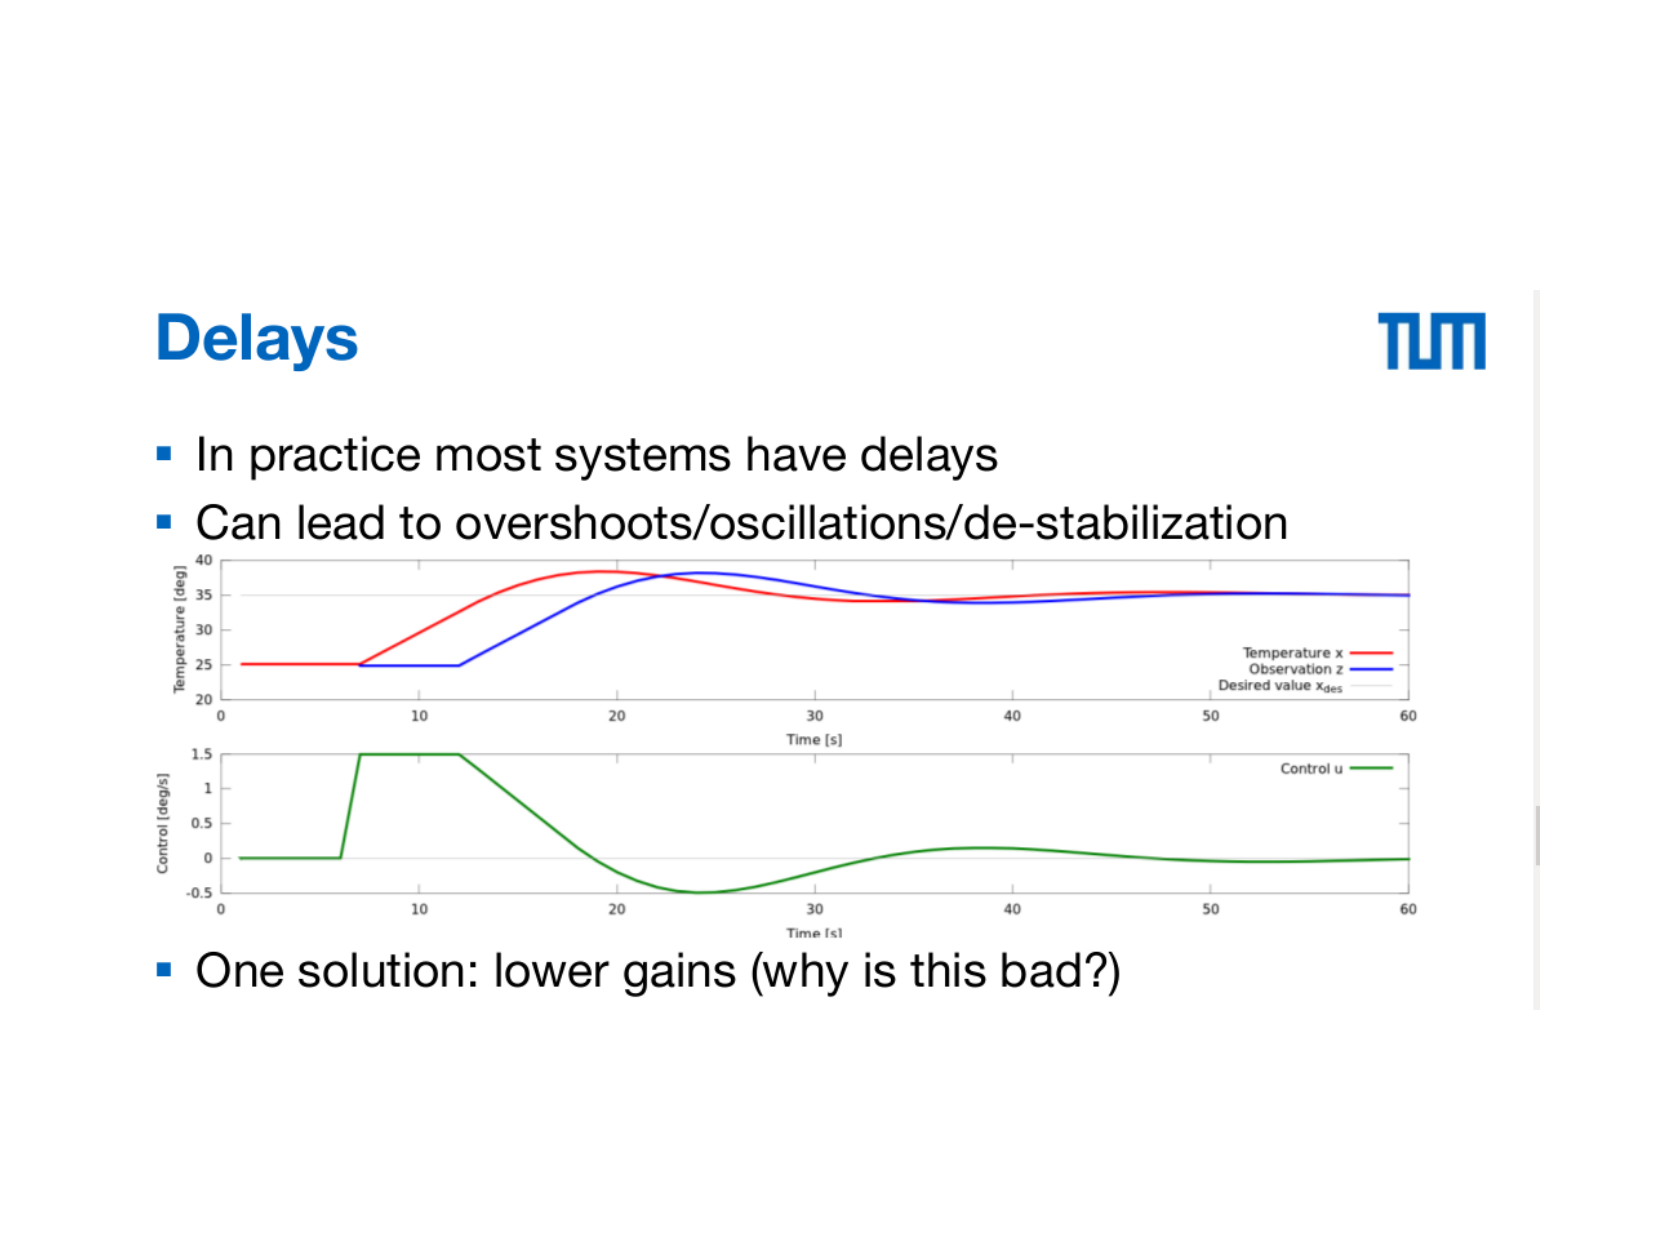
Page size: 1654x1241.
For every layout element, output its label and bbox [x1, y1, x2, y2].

picture [113, 290, 1540, 1010]
